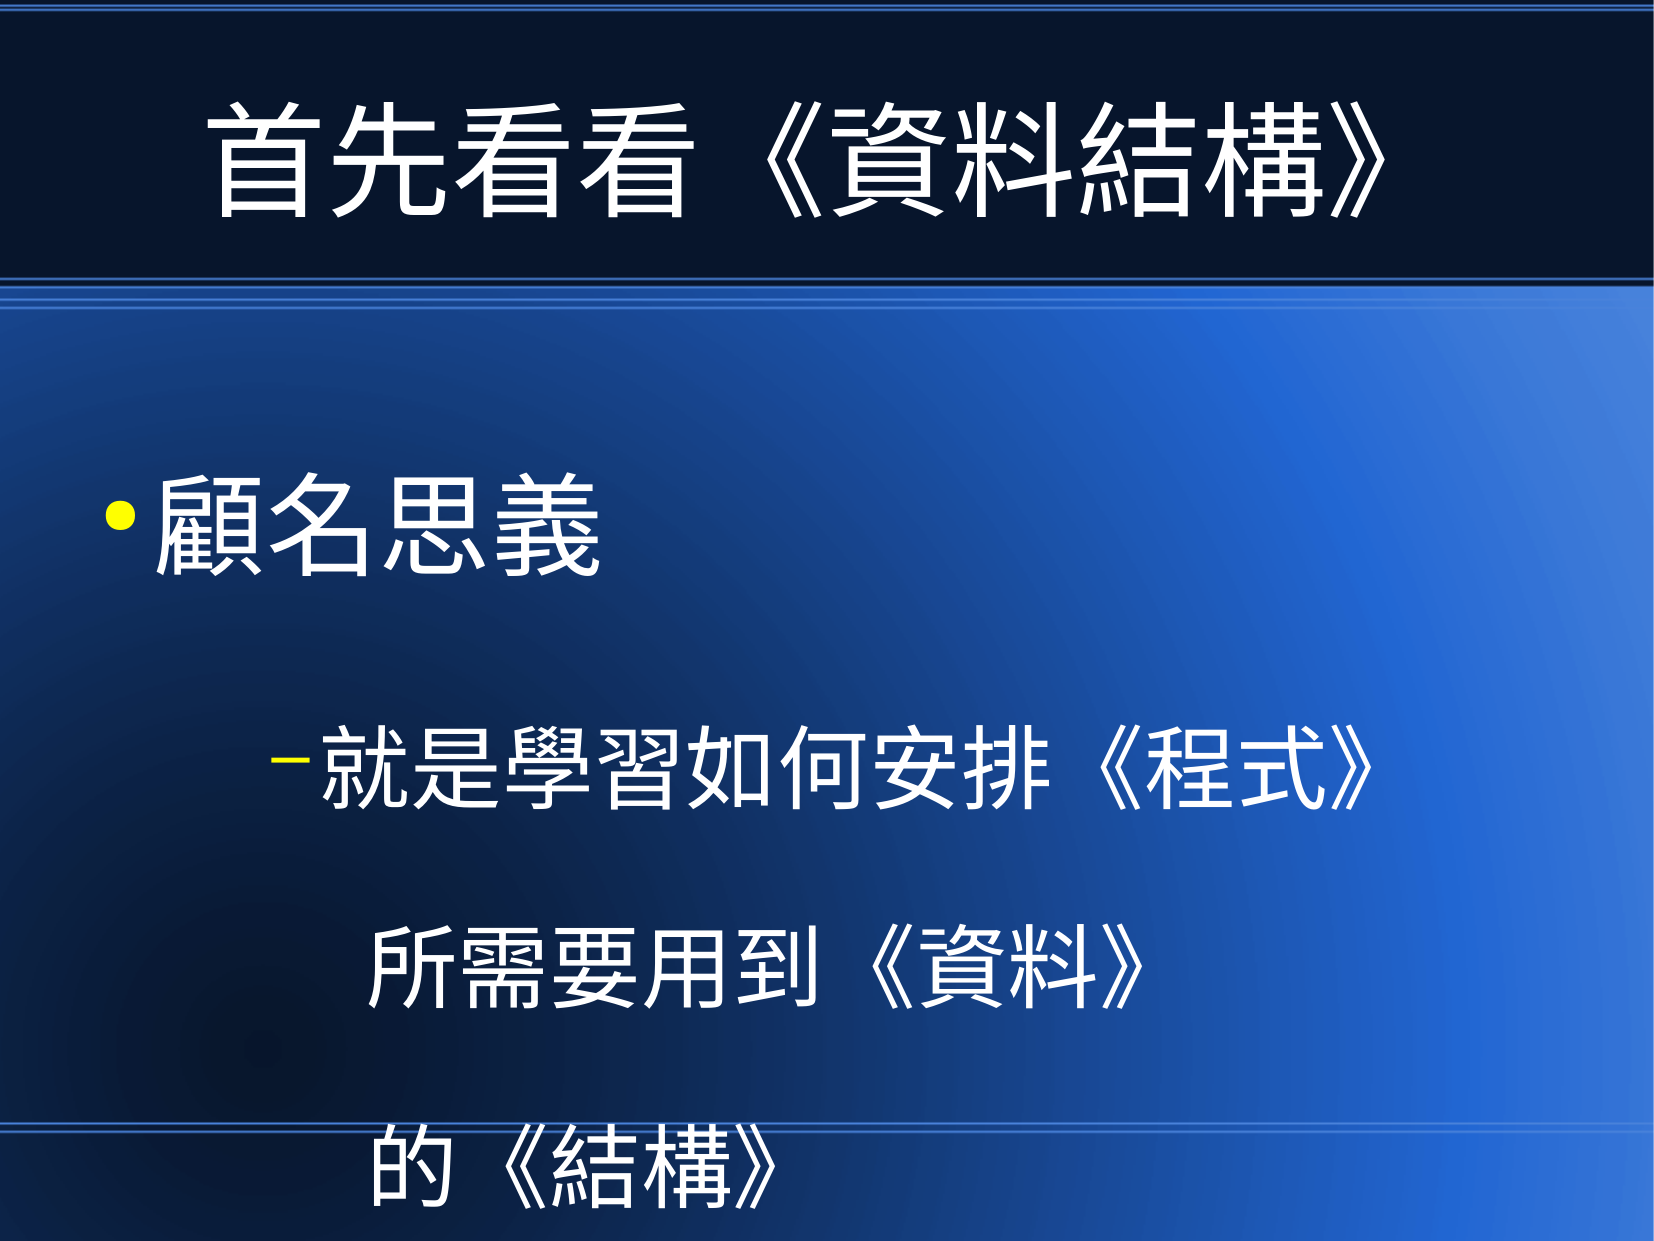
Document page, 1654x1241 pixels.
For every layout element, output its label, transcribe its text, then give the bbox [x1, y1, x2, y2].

picture [0, 0, 1654, 1241]
list 顧名思義 就是學習如何安排《程式》 所需要用到《資料》 的《結構》 [82, 355, 1571, 1241]
title 首先看看《資料結構》 [82, 49, 1571, 257]
